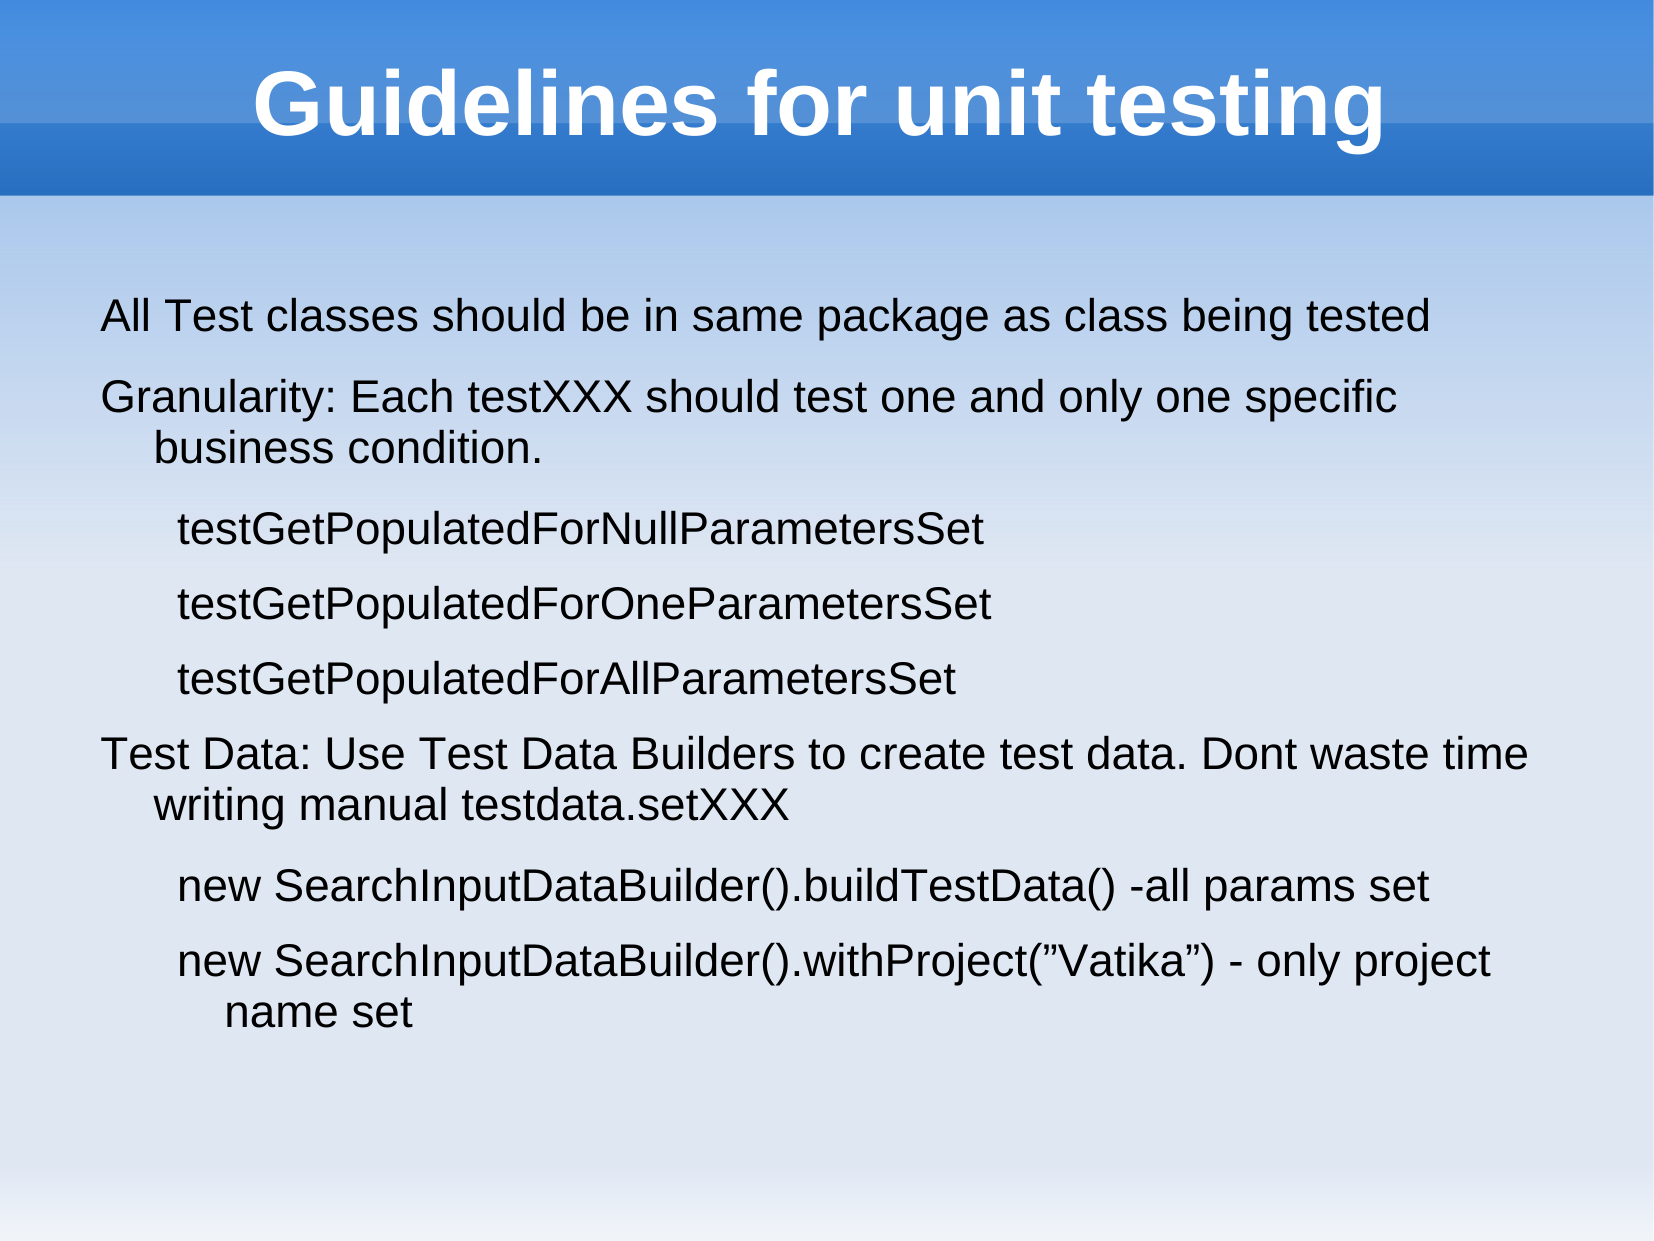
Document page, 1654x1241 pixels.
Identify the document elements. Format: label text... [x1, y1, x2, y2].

list All Test classes should be in same package as class being tested Granularity: Each testXXX should test one and only one specific business condition. testGetPopulatedForNullParametersSet testGetPopulatedForOneParametersSet testGetPopulatedForAllParametersSet Test Data: Use Test Data Builders to create test data. Dont waste time writing manual testdata.setXXX new SearchInputDataBuilder().buildTestData() -all params set new SearchInputDataBuilder().withProject(”Vatika”) - only project name set [82, 290, 1571, 1166]
picture [0, 0, 1654, 1241]
title Guidelines for unit testing [76, 7, 1565, 200]
